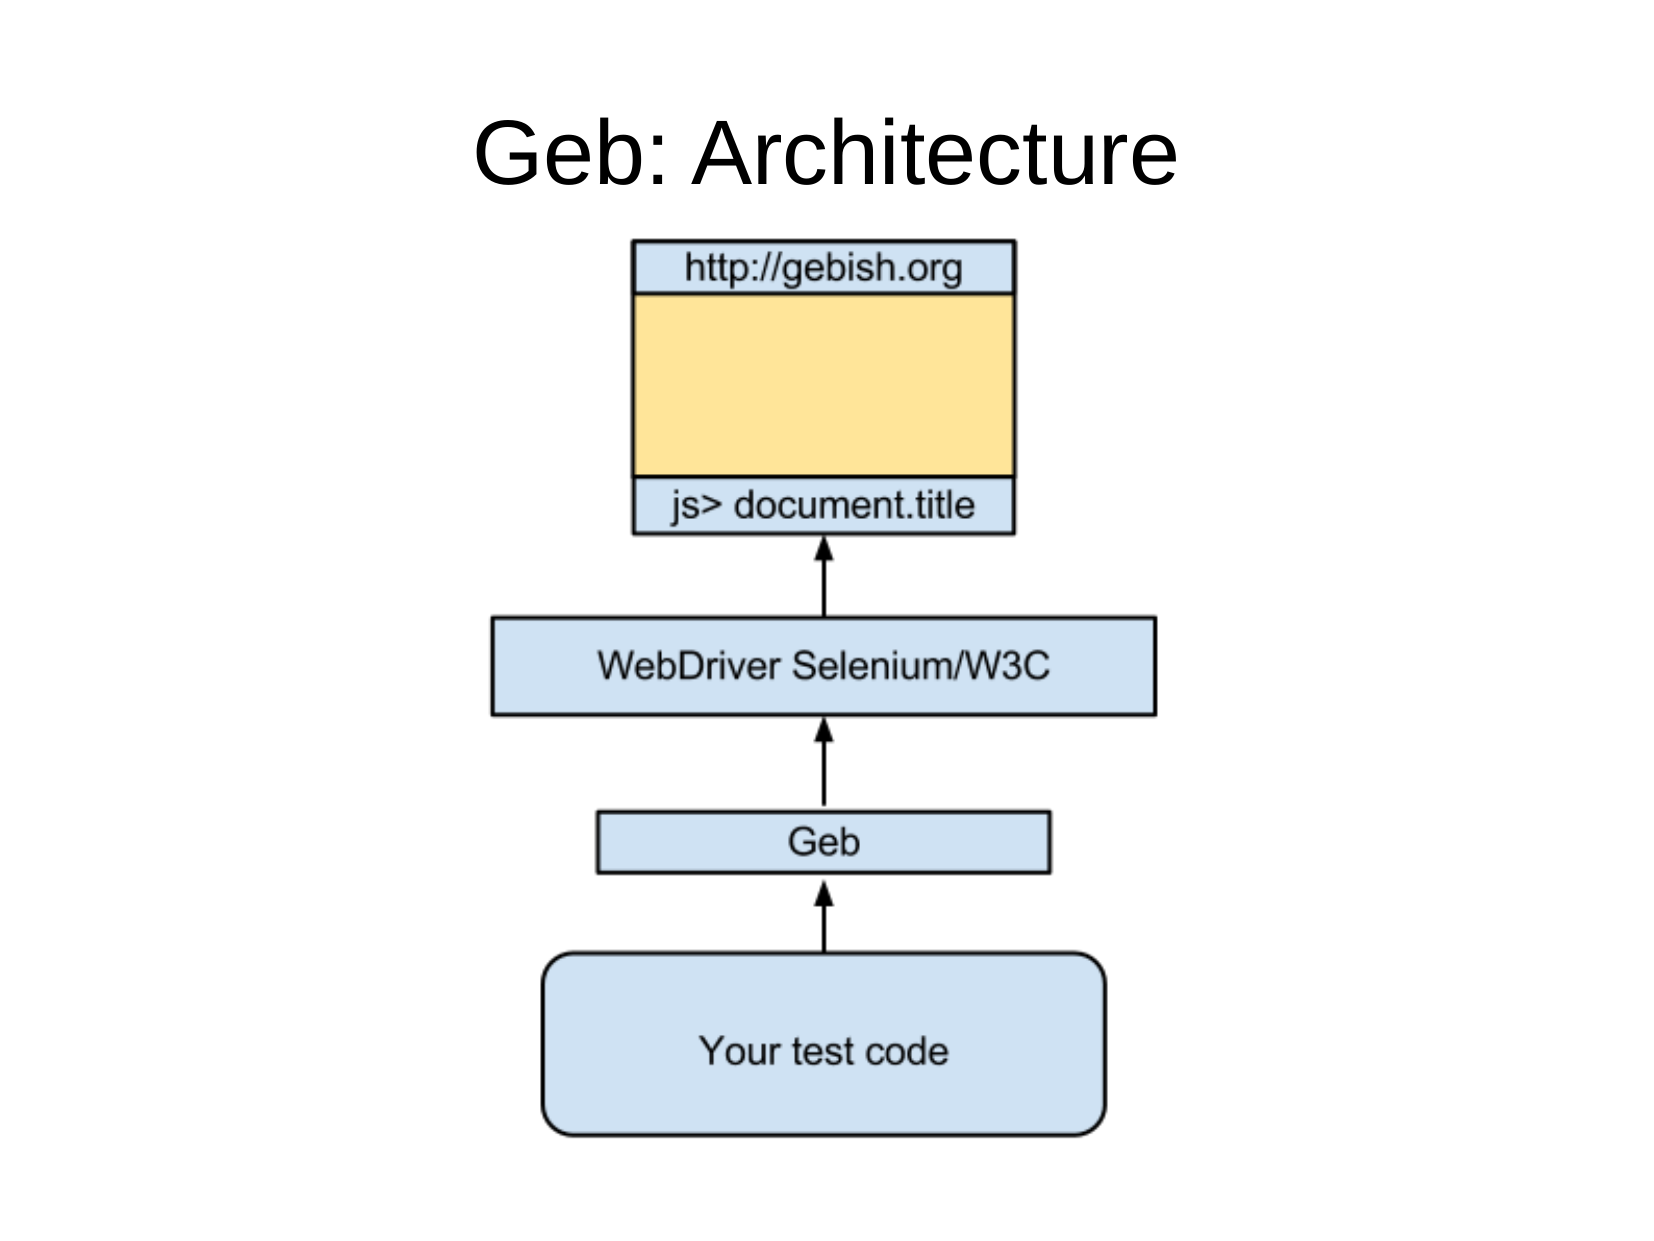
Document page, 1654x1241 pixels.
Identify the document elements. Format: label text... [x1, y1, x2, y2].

picture [435, 179, 1187, 1205]
title Geb: Architecture [82, 49, 1571, 257]
